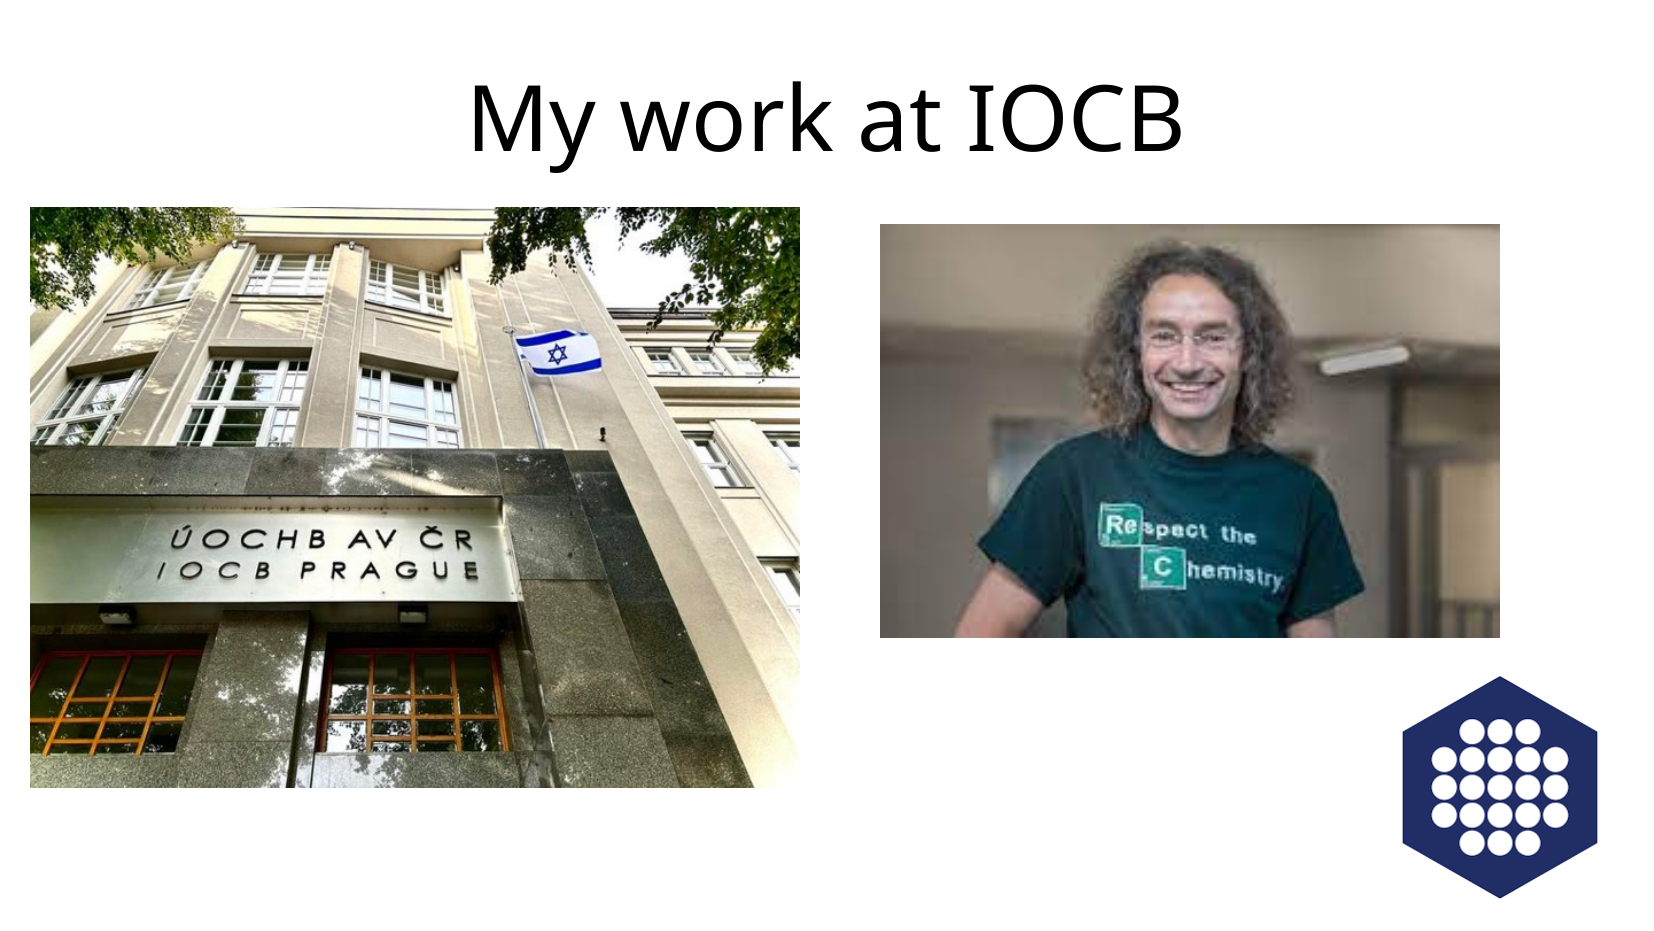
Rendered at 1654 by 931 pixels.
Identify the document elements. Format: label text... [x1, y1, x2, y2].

picture [30, 207, 800, 788]
picture [880, 224, 1500, 638]
title My work at IOCB [82, 37, 1571, 193]
picture [1387, 674, 1613, 900]
